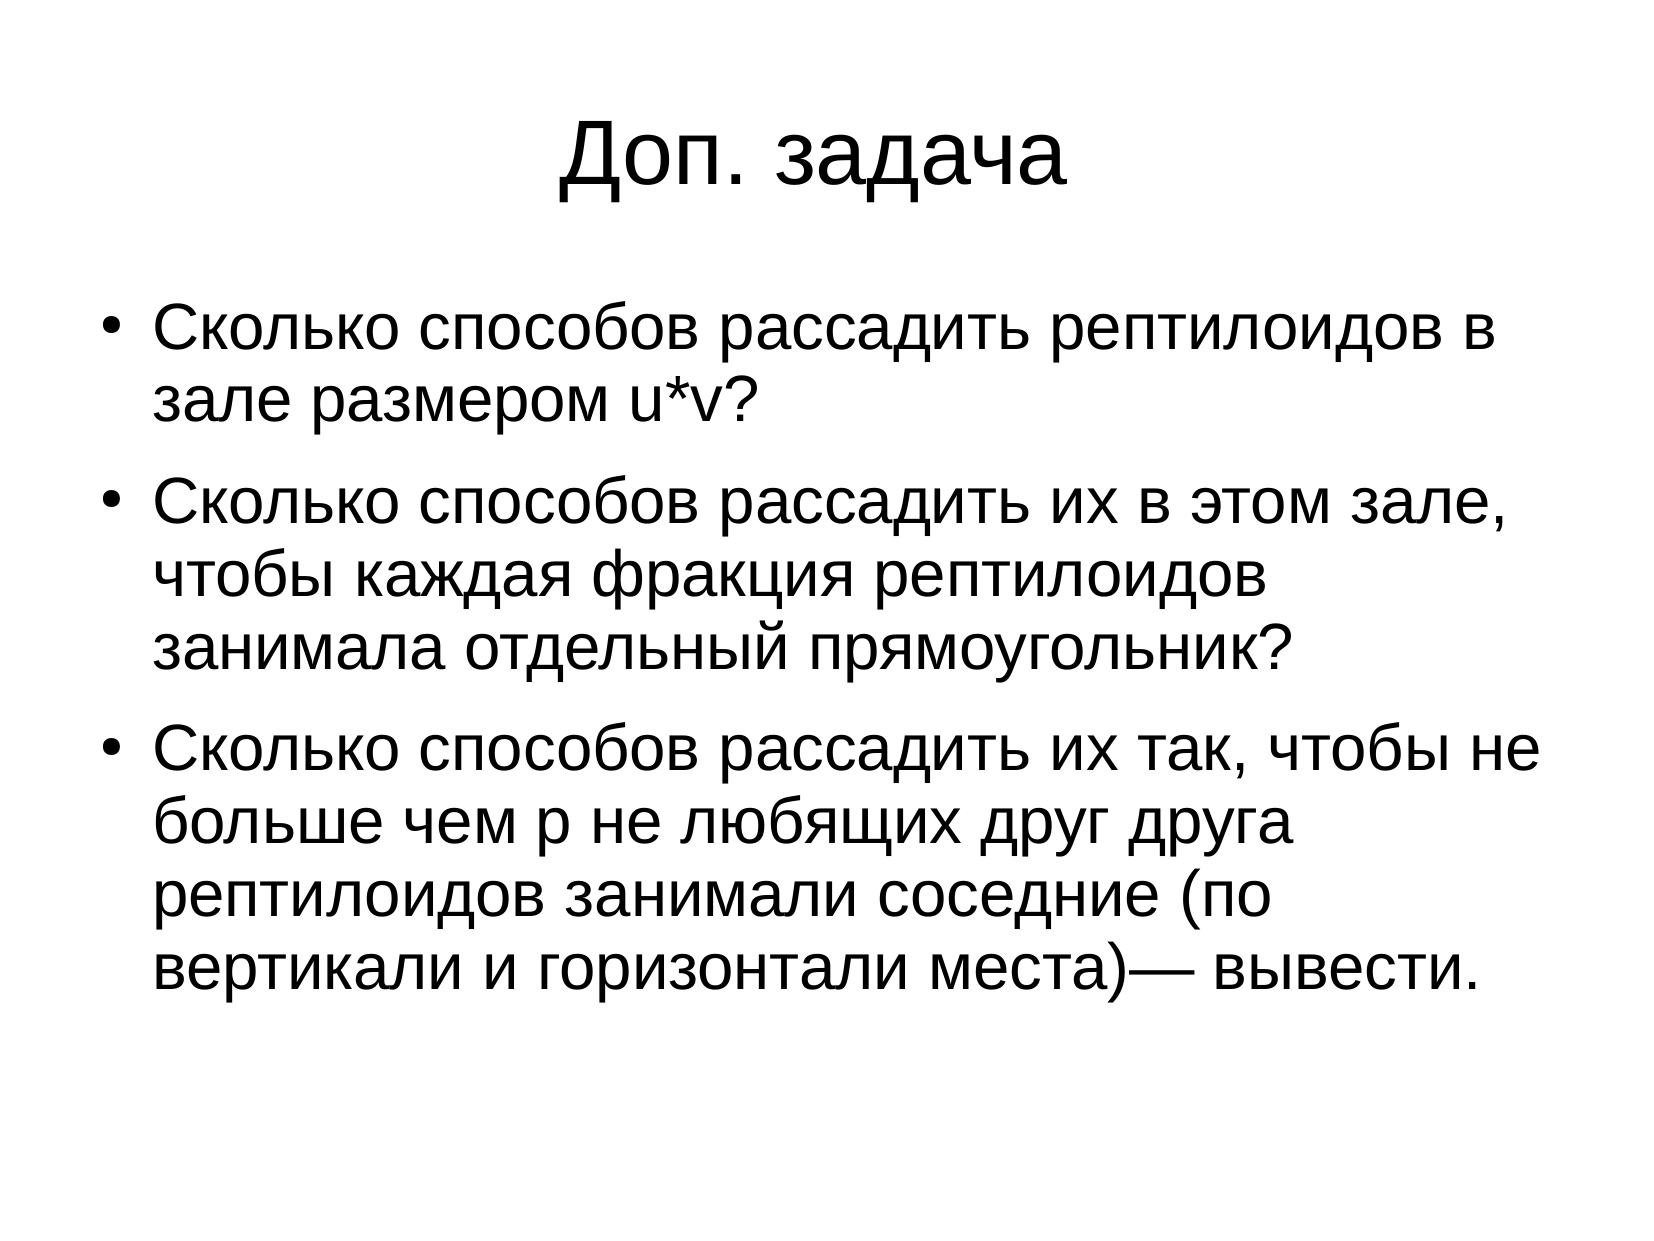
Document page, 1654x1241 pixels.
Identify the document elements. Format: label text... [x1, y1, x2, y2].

title Доп. задача [82, 49, 1571, 257]
list Сколько способов рассадить рептилоидов в зале размером u*v? Сколько способов рассадить их в этом зале, чтобы каждая фракция рептилоидов занимала отдельный прямоугольник? Сколько способов рассадить их так, чтобы не больше чем p не любящих друг друга рептилоидов занимали соседние (по вертикали и горизонтали места)— вывести. [82, 290, 1571, 1010]
